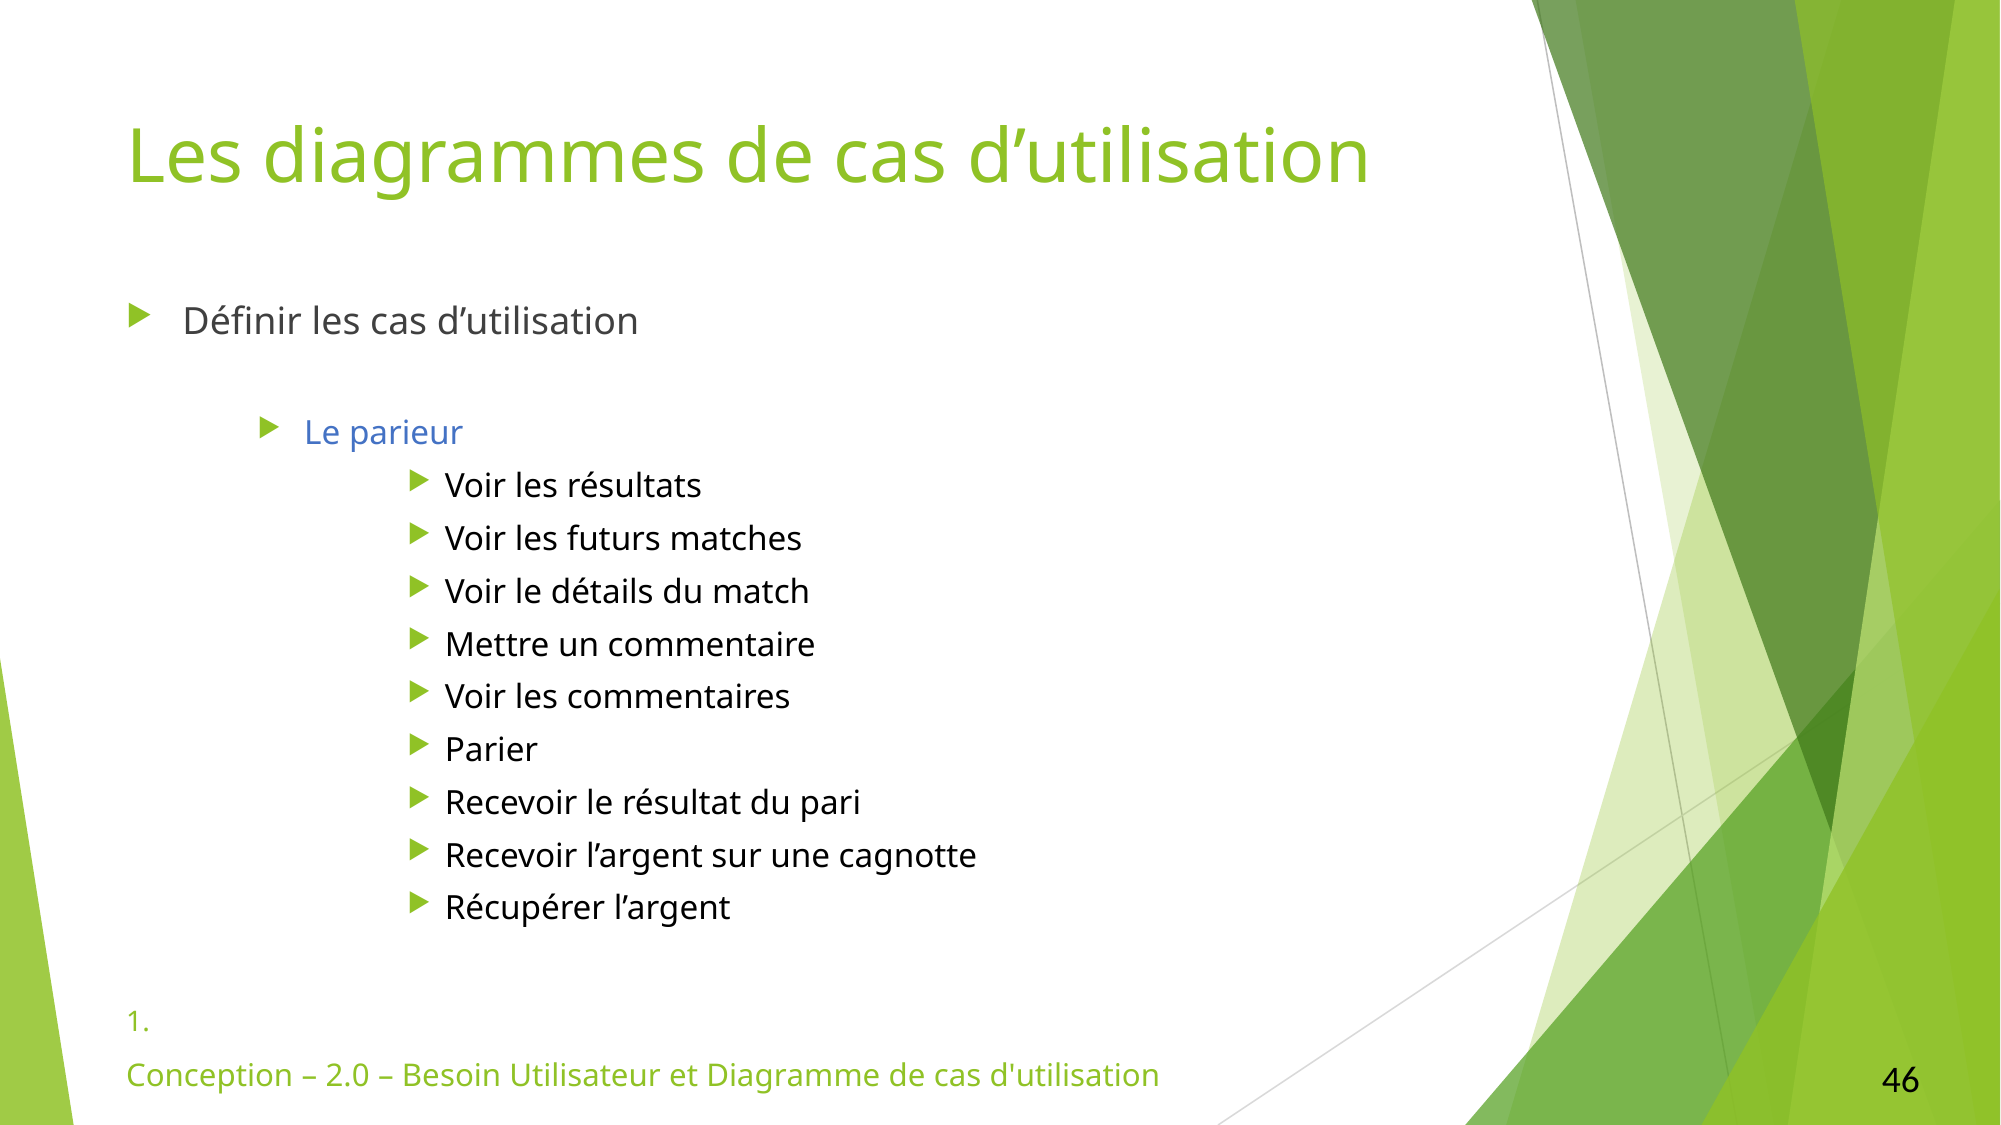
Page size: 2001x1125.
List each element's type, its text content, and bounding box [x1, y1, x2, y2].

title Les diagrammes de cas d’utilisation [111, 99, 1522, 298]
text_box Conception – 2.0 – Besoin Utilisateur et Diagramme de cas d'utilisation [111, 1047, 1210, 1109]
list Définir les cas d’utilisation Le parieur Voir les résultats Voir les futurs matches Voir le détails du match Mettre un commentaire Voir les commentaires Parier Recevoir le résultat du pari Recevoir l’argent sur une cagnotte Récupérer l’argent [111, 298, 1522, 992]
text_box [1866, 1047, 1979, 1108]
